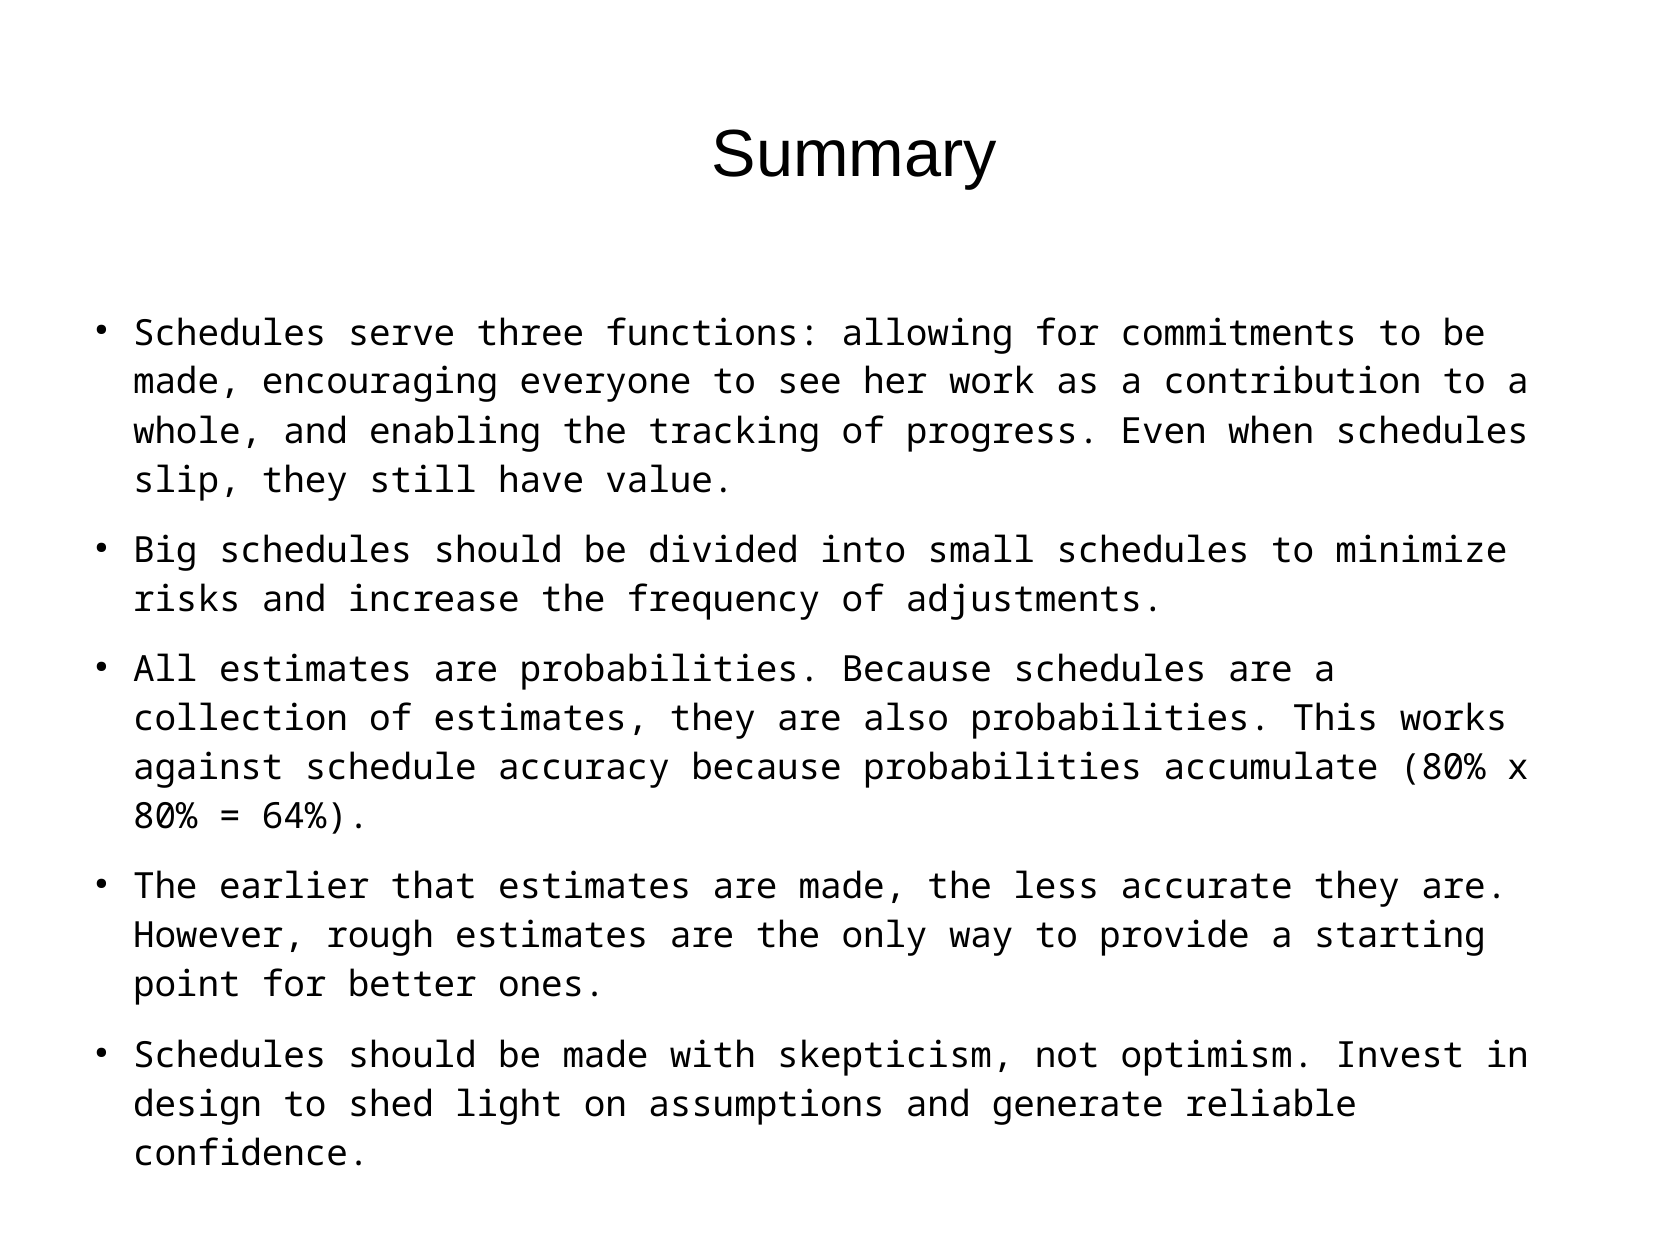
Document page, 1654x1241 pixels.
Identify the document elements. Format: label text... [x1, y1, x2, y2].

list Schedules serve three functions: allowing for commitments to be made, encouraging everyone to see her work as a contribution to a whole, and enabling the tracking of progress. Even when schedules slip, they still have value. Big schedules should be divided into small schedules to minimize risks and increase the frequency of adjustments. All estimates are probabilities. Because schedules are a collection of estimates, they are also probabilities. This works against schedule accuracy because probabilities accumulate (80% x 80% = 64%). The earlier that estimates are made, the less accurate they are. However, rough estimates are the only way to provide a starting point for better ones. Schedules should be made with skepticism, not optimism. Invest in design to shed light on assumptions and generate reliable confidence. [82, 236, 1571, 1182]
title Summary [82, 49, 1571, 236]
